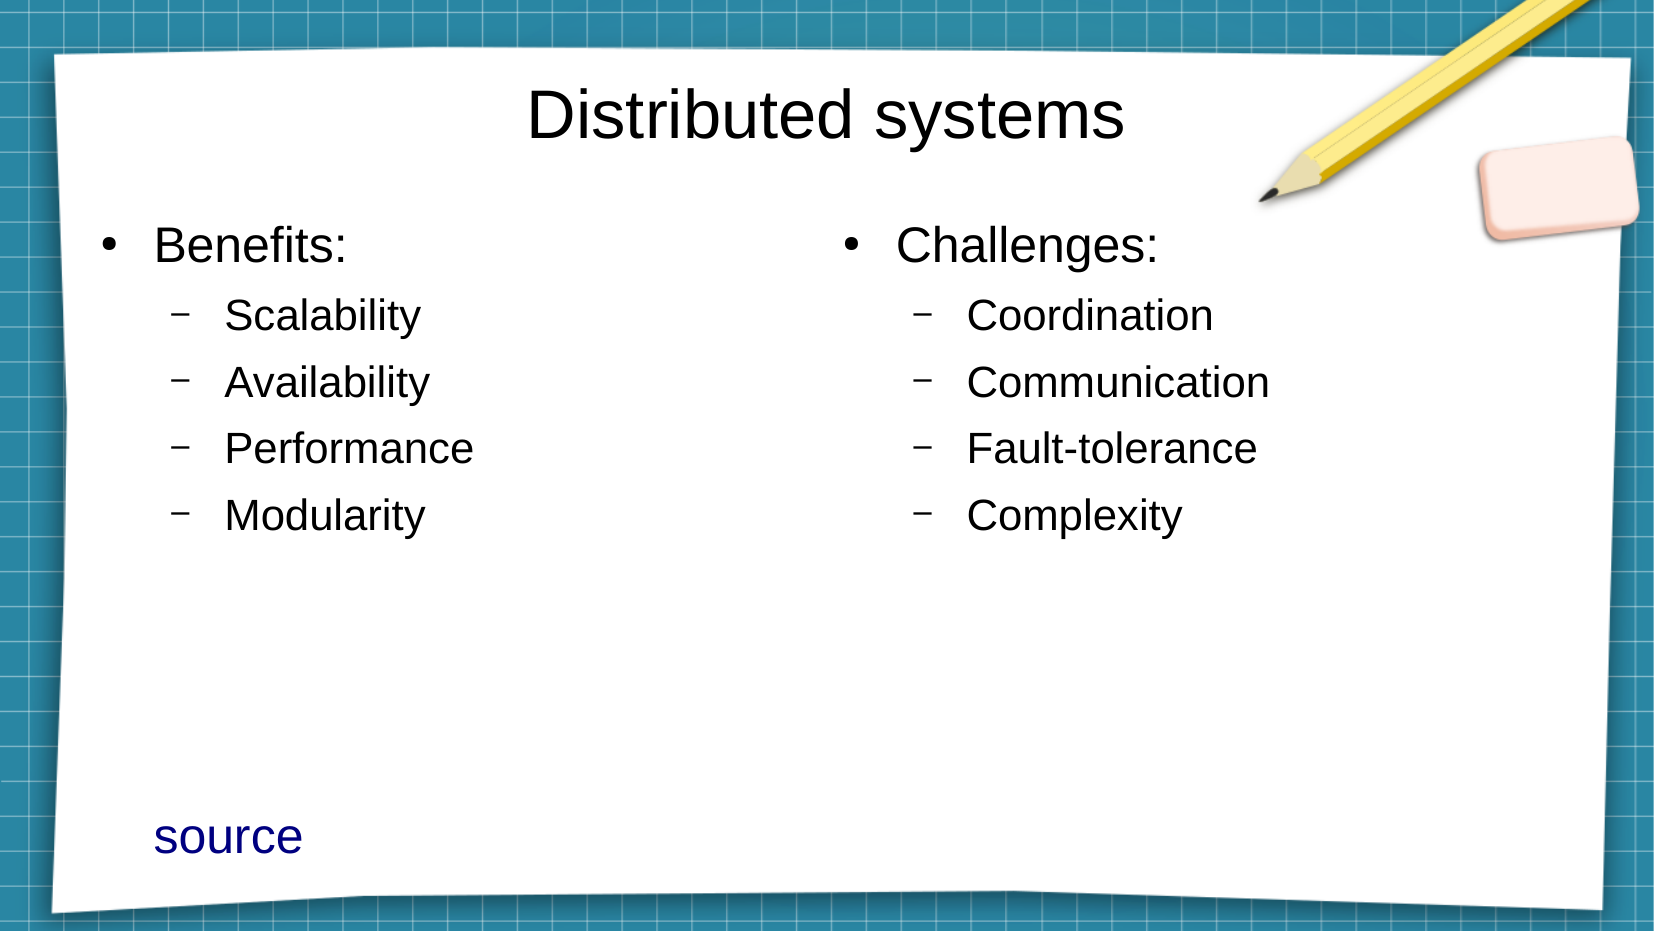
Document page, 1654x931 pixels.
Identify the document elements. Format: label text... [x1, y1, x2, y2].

picture [0, 0, 1654, 931]
title Distributed systems [82, 37, 1571, 193]
list Benefits: Scalability Availability Performance Modularity [82, 217, 826, 758]
list Challenges: Coordination Communication Fault-tolerance Complexity [826, 217, 1571, 758]
list source [82, 808, 1571, 865]
